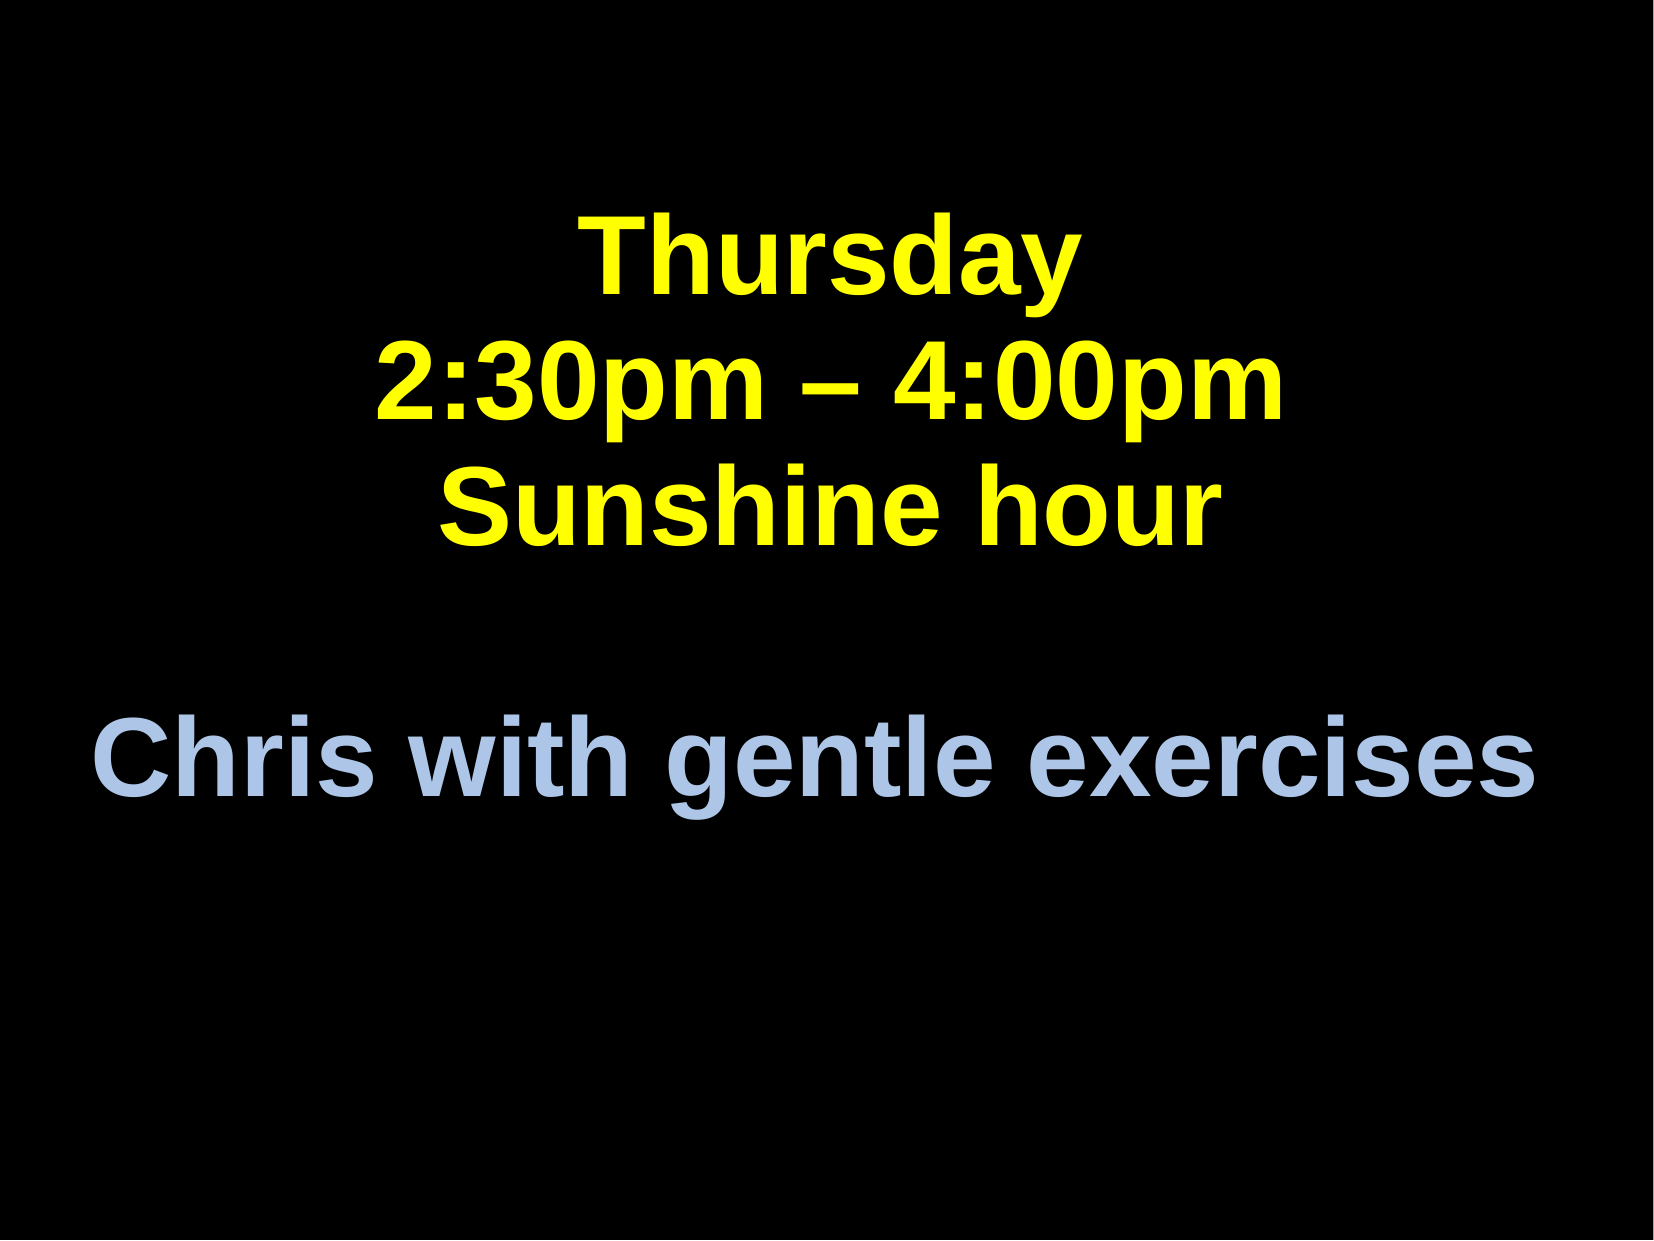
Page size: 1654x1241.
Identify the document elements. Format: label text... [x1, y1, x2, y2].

text_box Thursday 2:30pm – 4:00pm Sunshine hour Chris with gentle exercises [59, 59, 1603, 1179]
